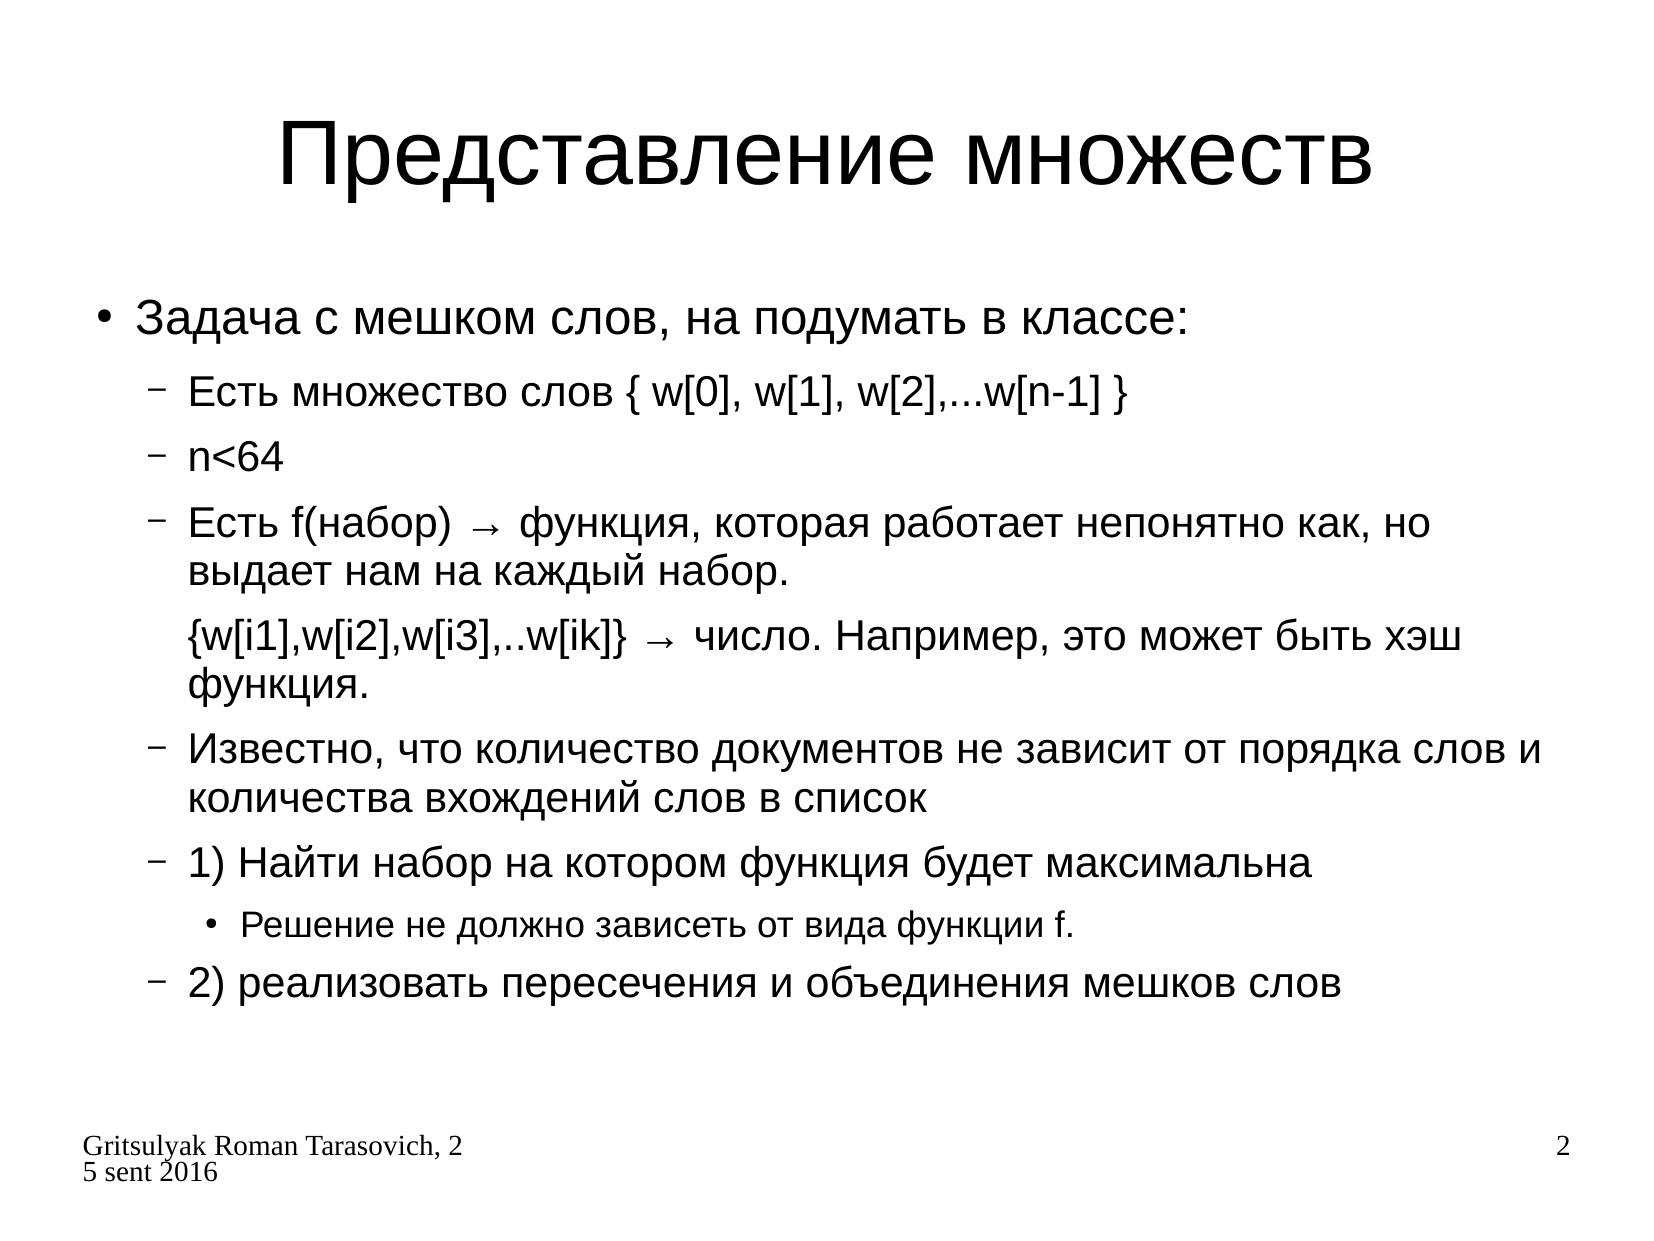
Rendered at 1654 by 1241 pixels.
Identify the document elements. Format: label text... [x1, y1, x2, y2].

list Задача с мешком слов, на подумать в классе: Есть множество слов { w[0], w[1], w[2],...w[n-1] } n<64 Есть f(набор) → функция, которая работает непонятно как, но выдает нам на каждый набор. {w[i1],w[i2],w[i3],..w[ik]} → число. Например, это может быть хэш функция. Известно, что количество документов не зависит от порядка слов и количества вхождений слов в список 1) Найти набор на котором функция будет максимальна Решение не должно зависеть от вида функции f. 2) реализовать пересечения и объединения мешков слов [82, 290, 1571, 1010]
title Представление множеств [82, 49, 1571, 257]
